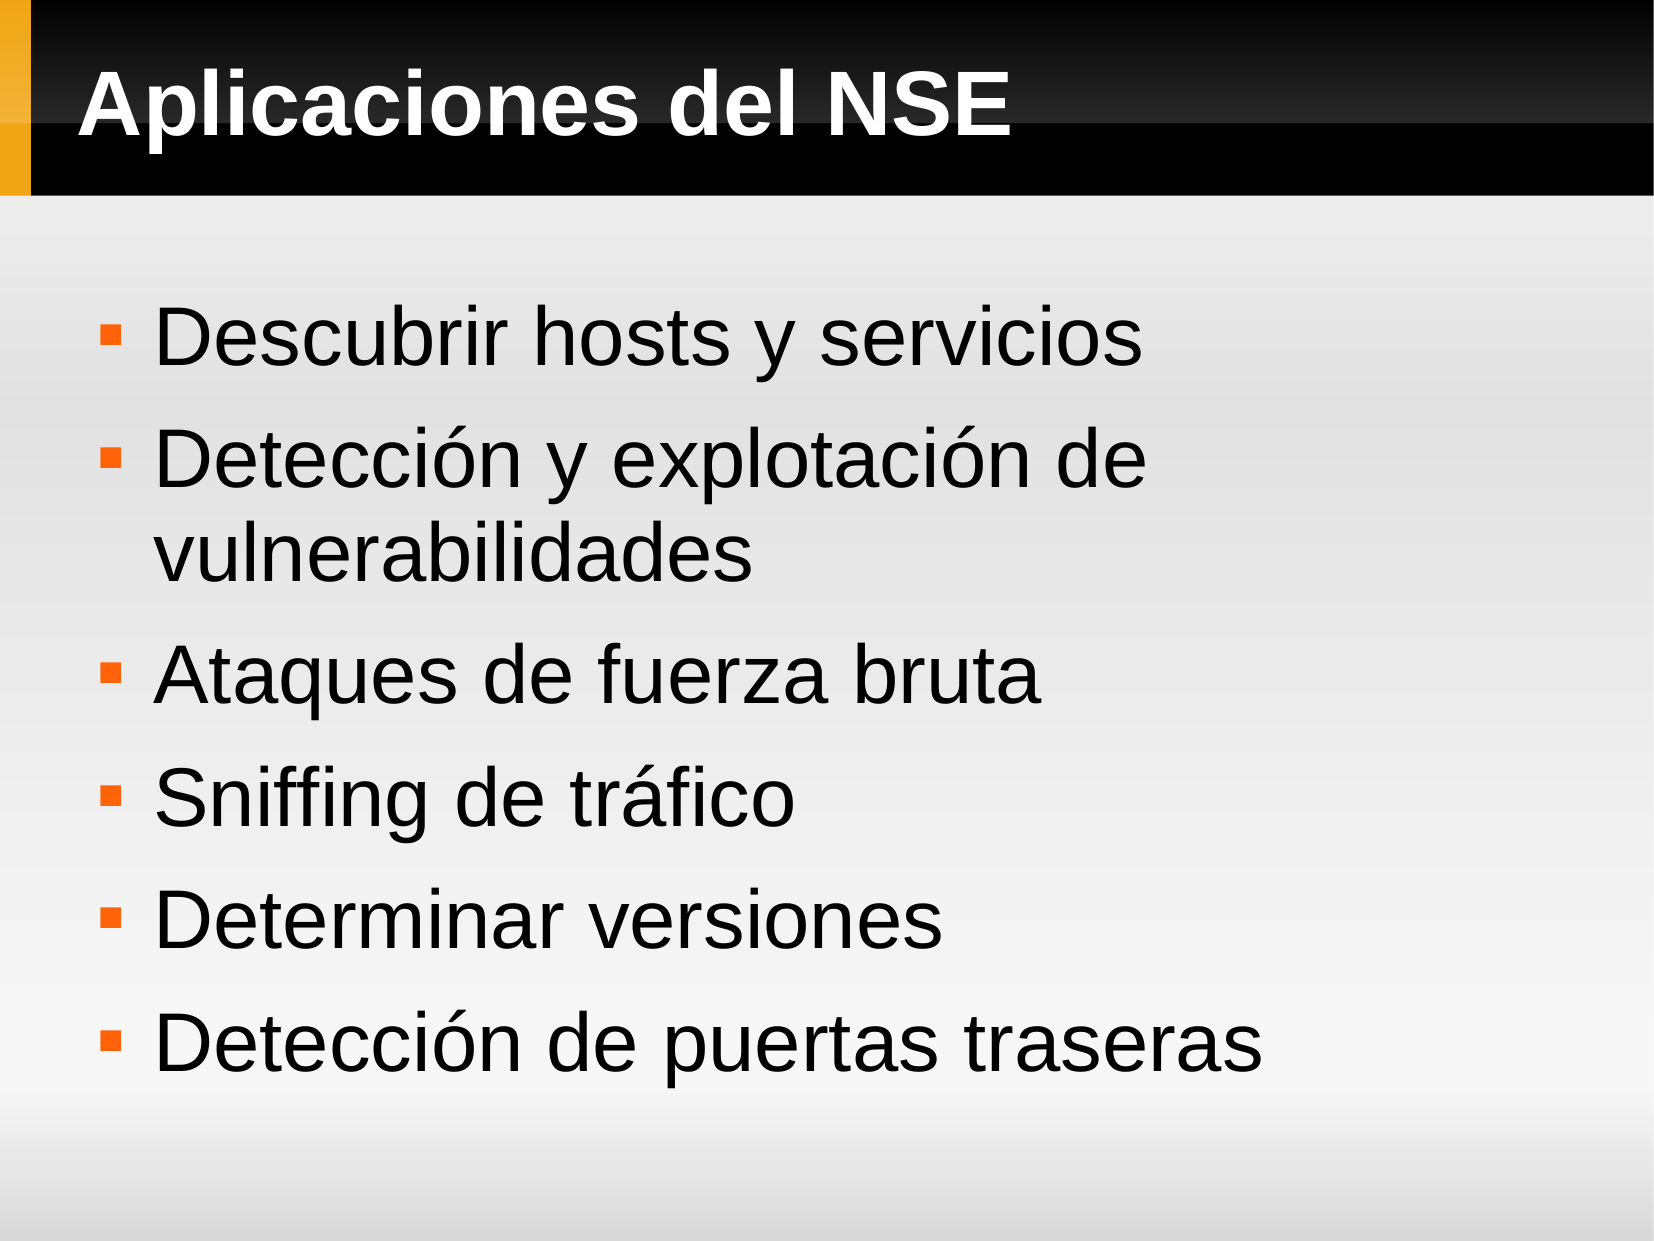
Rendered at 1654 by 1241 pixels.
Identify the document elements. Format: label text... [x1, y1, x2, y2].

picture [0, 0, 1654, 1241]
title Aplicaciones del NSE [76, 0, 1565, 208]
list Descubrir hosts y servicios Detección y explotación de vulnerabilidades Ataques de fuerza bruta Sniffing de tráfico Determinar versiones Detección de puertas traseras [82, 290, 1571, 1109]
